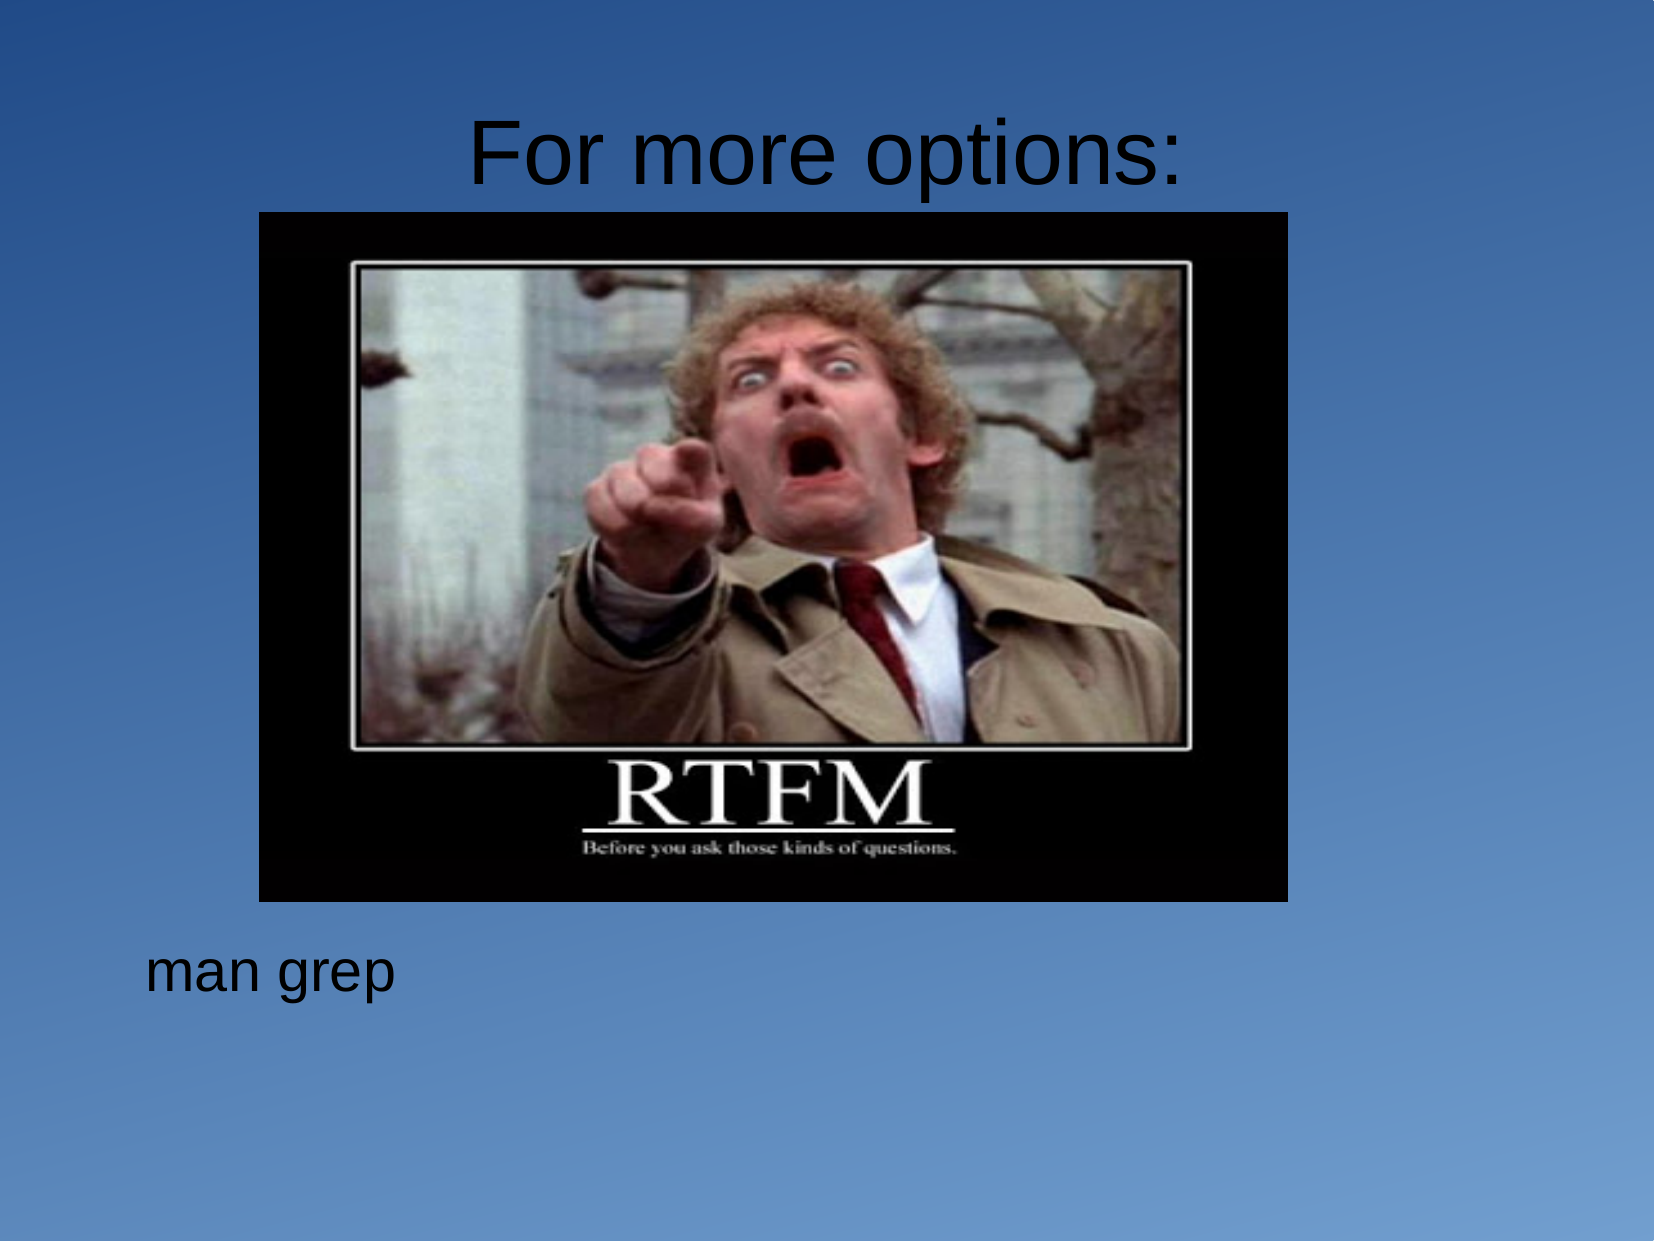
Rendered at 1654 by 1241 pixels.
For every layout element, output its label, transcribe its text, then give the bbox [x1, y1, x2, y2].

title For more options: [82, 49, 1571, 257]
list man grep [82, 290, 1571, 1010]
picture [259, 212, 1288, 902]
